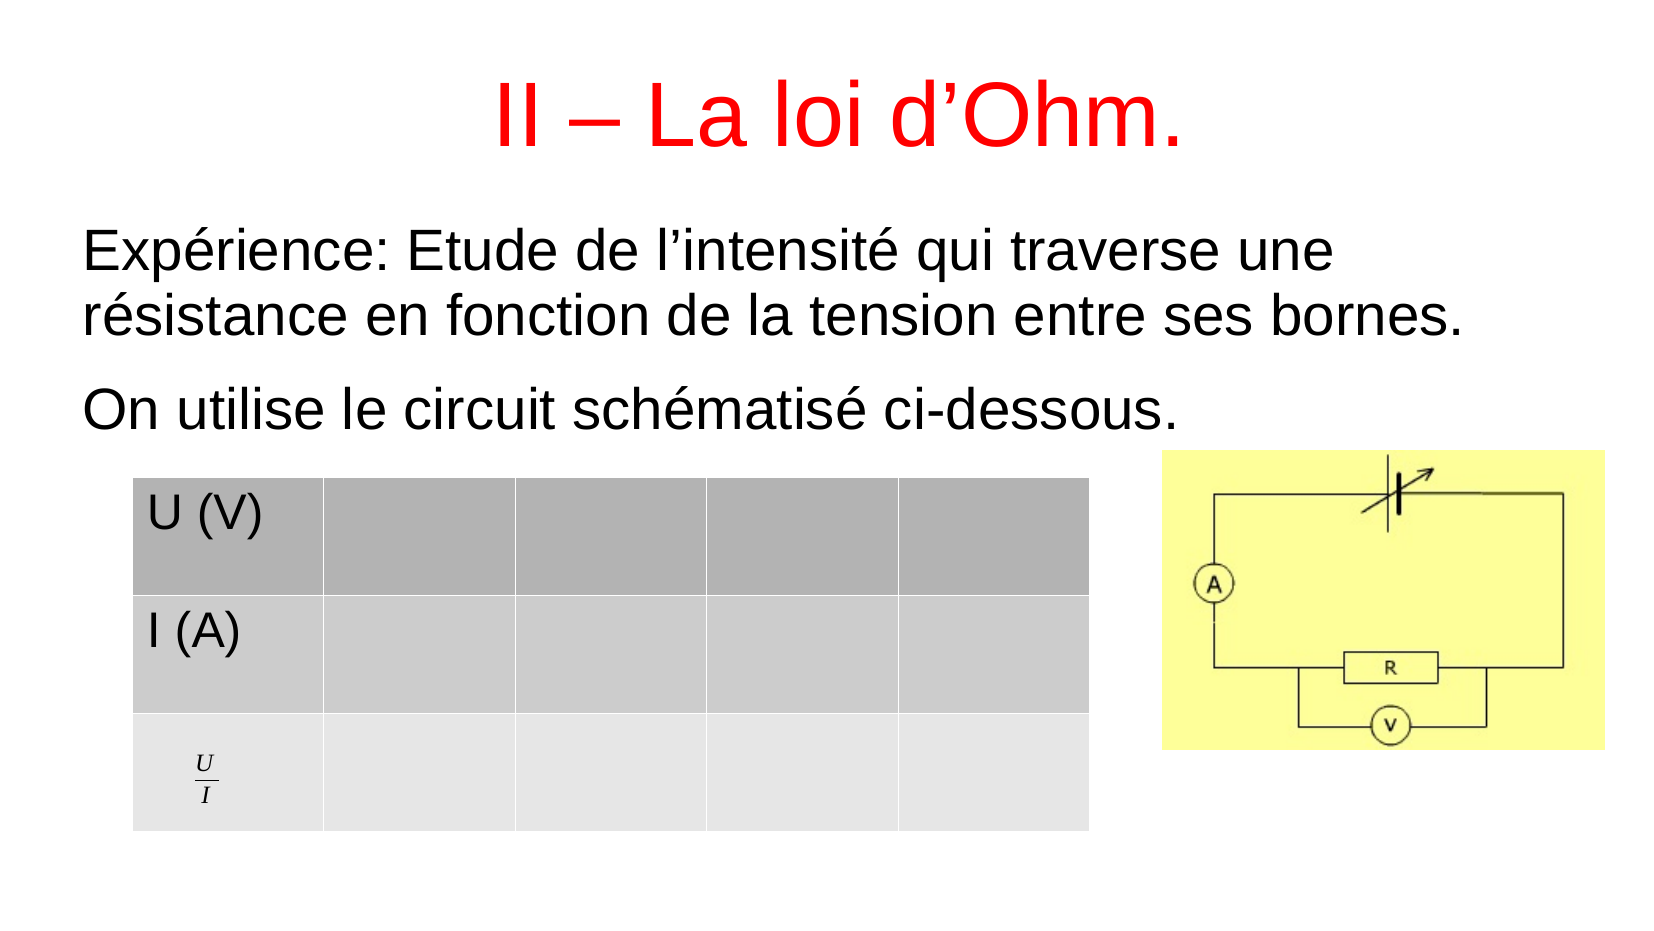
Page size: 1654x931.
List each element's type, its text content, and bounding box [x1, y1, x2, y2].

table_header [899, 478, 1089, 595]
table_cell [899, 714, 1089, 831]
table_cell [516, 714, 706, 831]
title II – La loi d’Ohm. [82, 37, 1571, 193]
table_cell [516, 596, 706, 713]
list Expérience: Etude de l’intensité qui traverse une résistance en fonction de la tension entre ses bornes. On utilise le circuit schématisé ci-dessous. [82, 217, 1571, 563]
table_cell [324, 596, 515, 713]
table_cell I (A) [133, 596, 323, 713]
table_cell [707, 596, 898, 713]
table_header [707, 478, 898, 595]
table_header [516, 478, 706, 595]
table_header [324, 478, 515, 595]
table_cell [133, 714, 323, 831]
table_cell [707, 714, 898, 831]
table_cell [324, 714, 515, 831]
table_header U (V) [133, 478, 323, 595]
table_cell [899, 596, 1089, 713]
picture [1162, 450, 1605, 751]
chart [187, 750, 226, 810]
